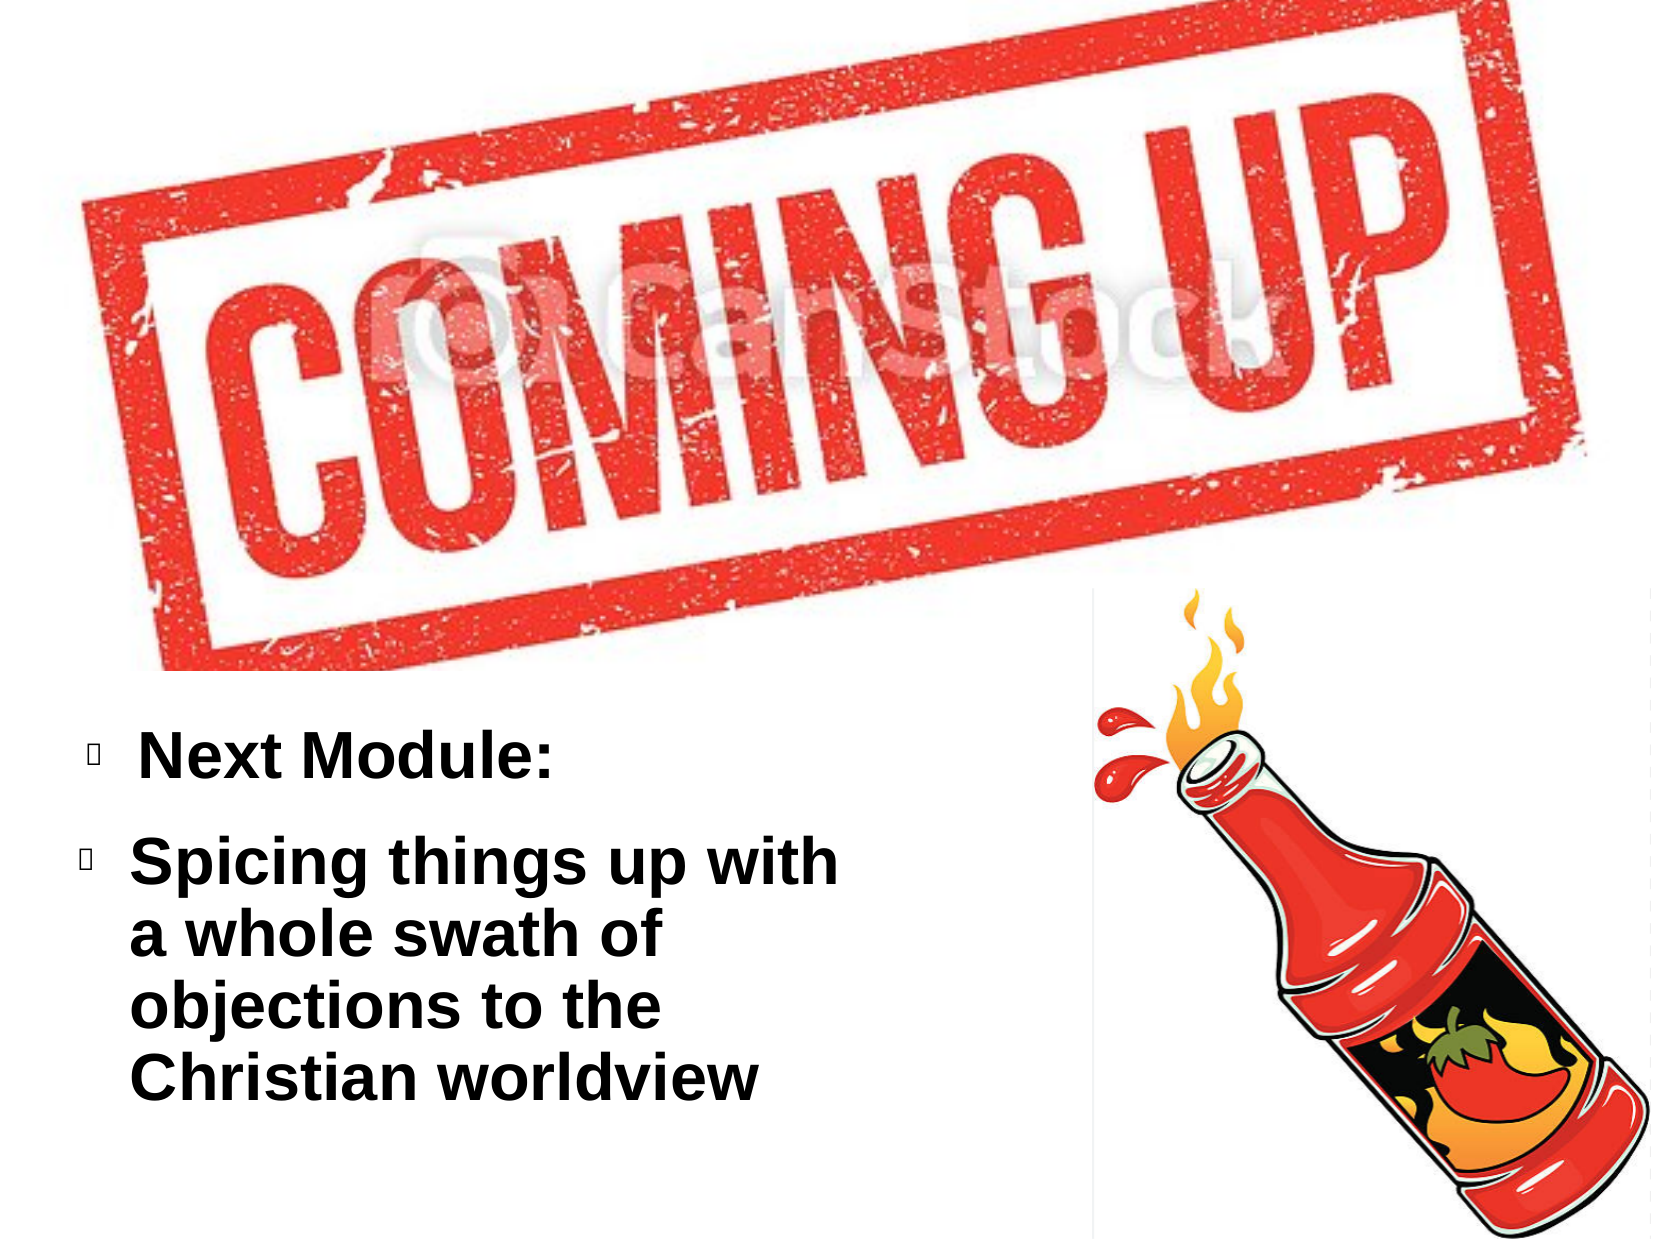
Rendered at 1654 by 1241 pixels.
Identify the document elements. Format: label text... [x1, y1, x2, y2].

picture [0, 0, 1654, 1241]
list Next Module: [67, 710, 1092, 805]
list Spicing things up with a whole swath of objections to the Christian worldview [59, 915, 1092, 1027]
